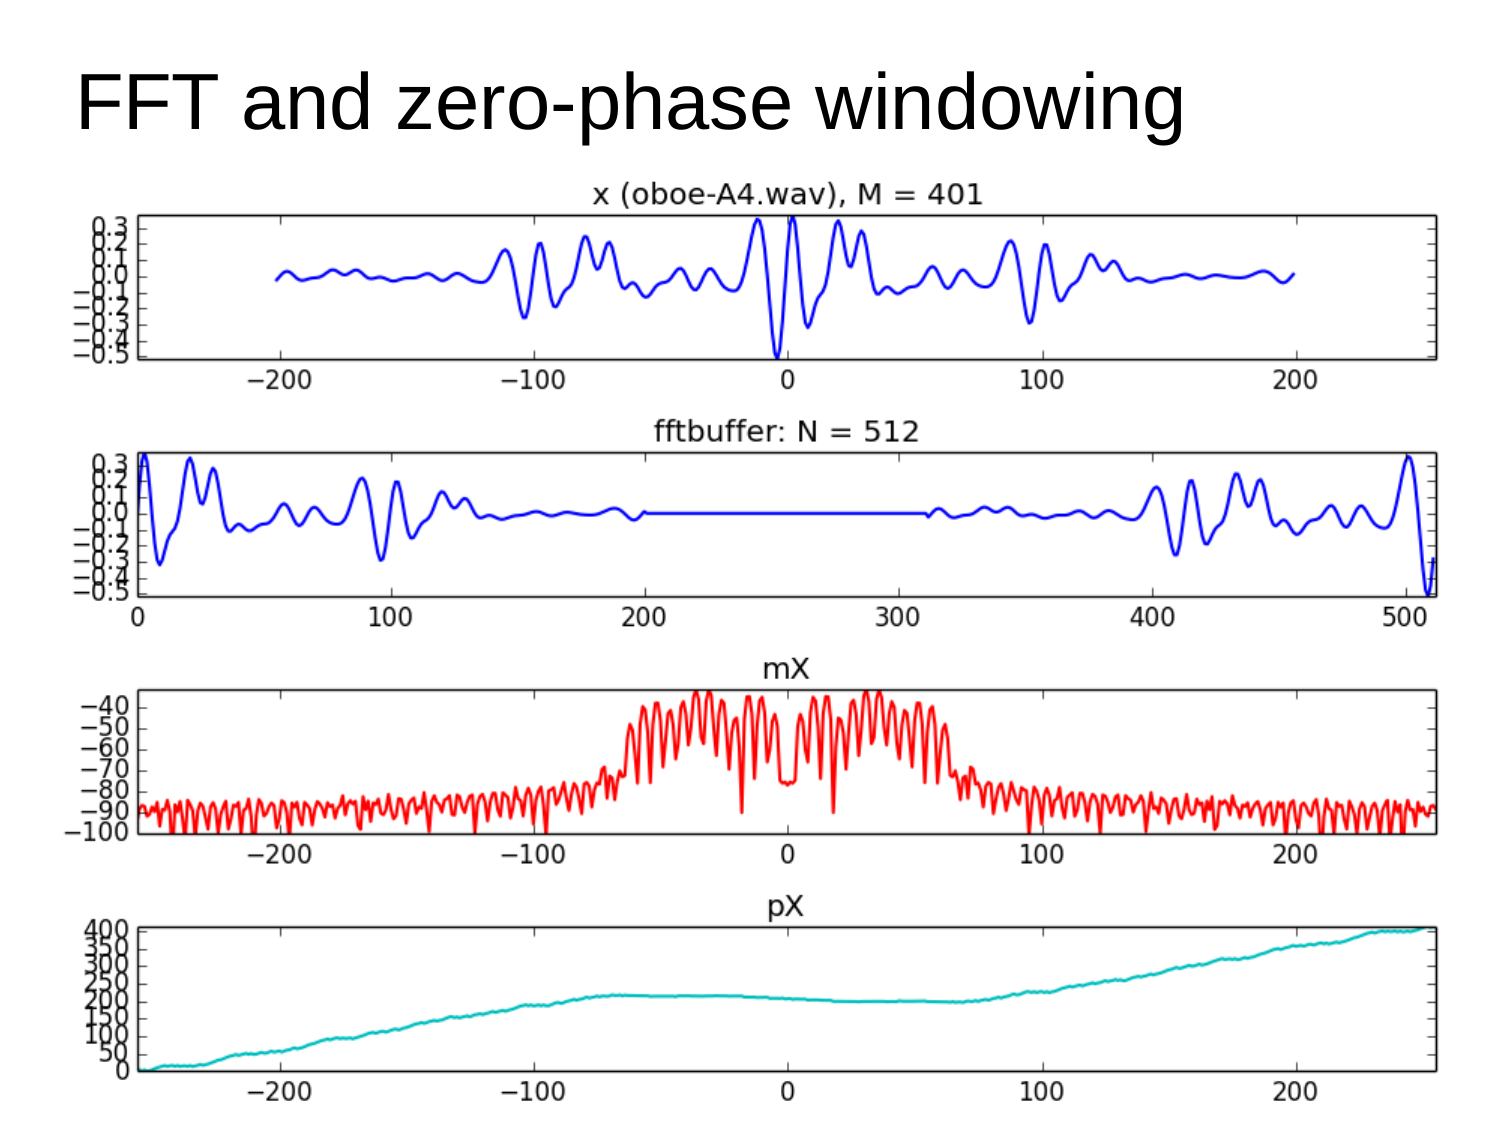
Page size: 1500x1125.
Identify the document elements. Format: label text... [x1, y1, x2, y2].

picture [37, 155, 1463, 1125]
title FFT and zero-phase windowing [75, 15, 1425, 155]
